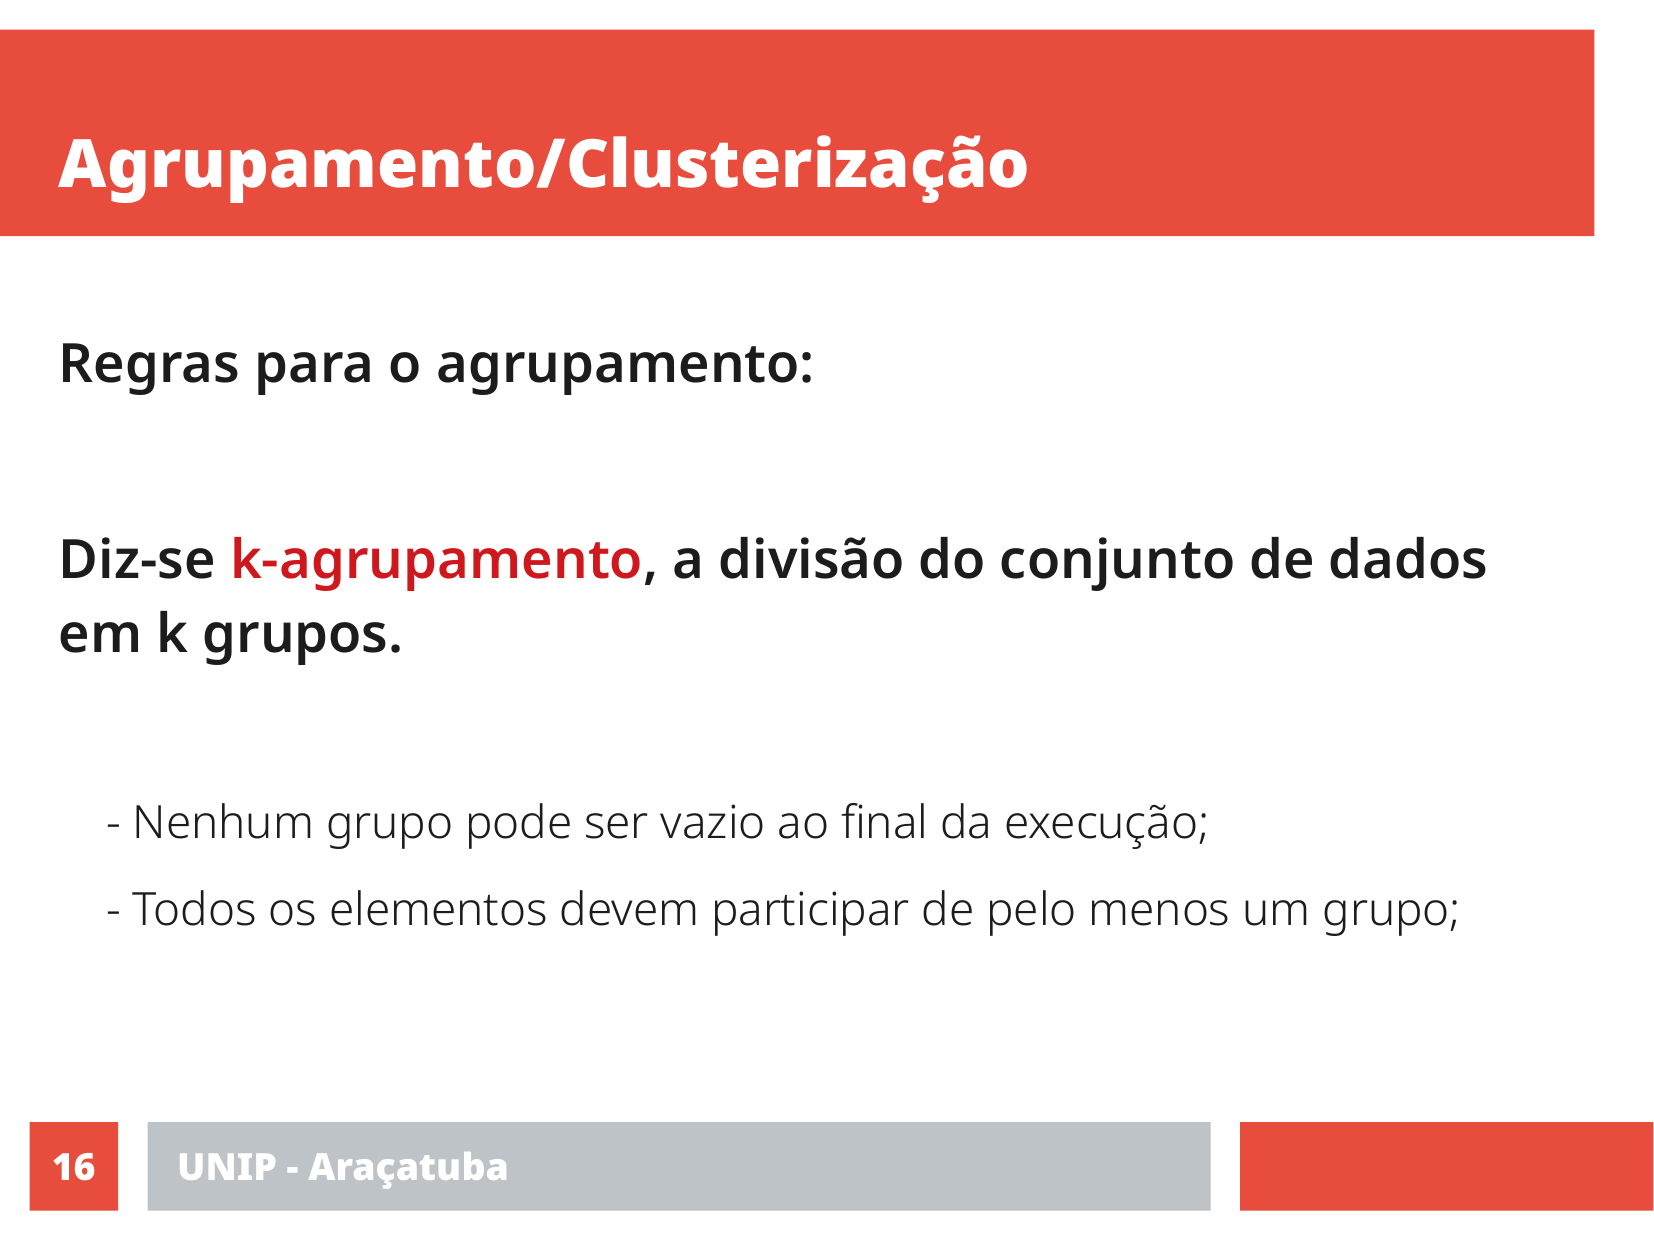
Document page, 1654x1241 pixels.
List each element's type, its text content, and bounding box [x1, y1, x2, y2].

list Regras para o agrupamento: Diz-se k-agrupamento, a divisão do conjunto de dados em k grupos. - Nenhum grupo pode ser vazio ao final da execução; - Todos os elementos devem participar de pelo menos um grupo; [59, 324, 1565, 1093]
title Agrupamento/Clusterização [59, 59, 1595, 207]
